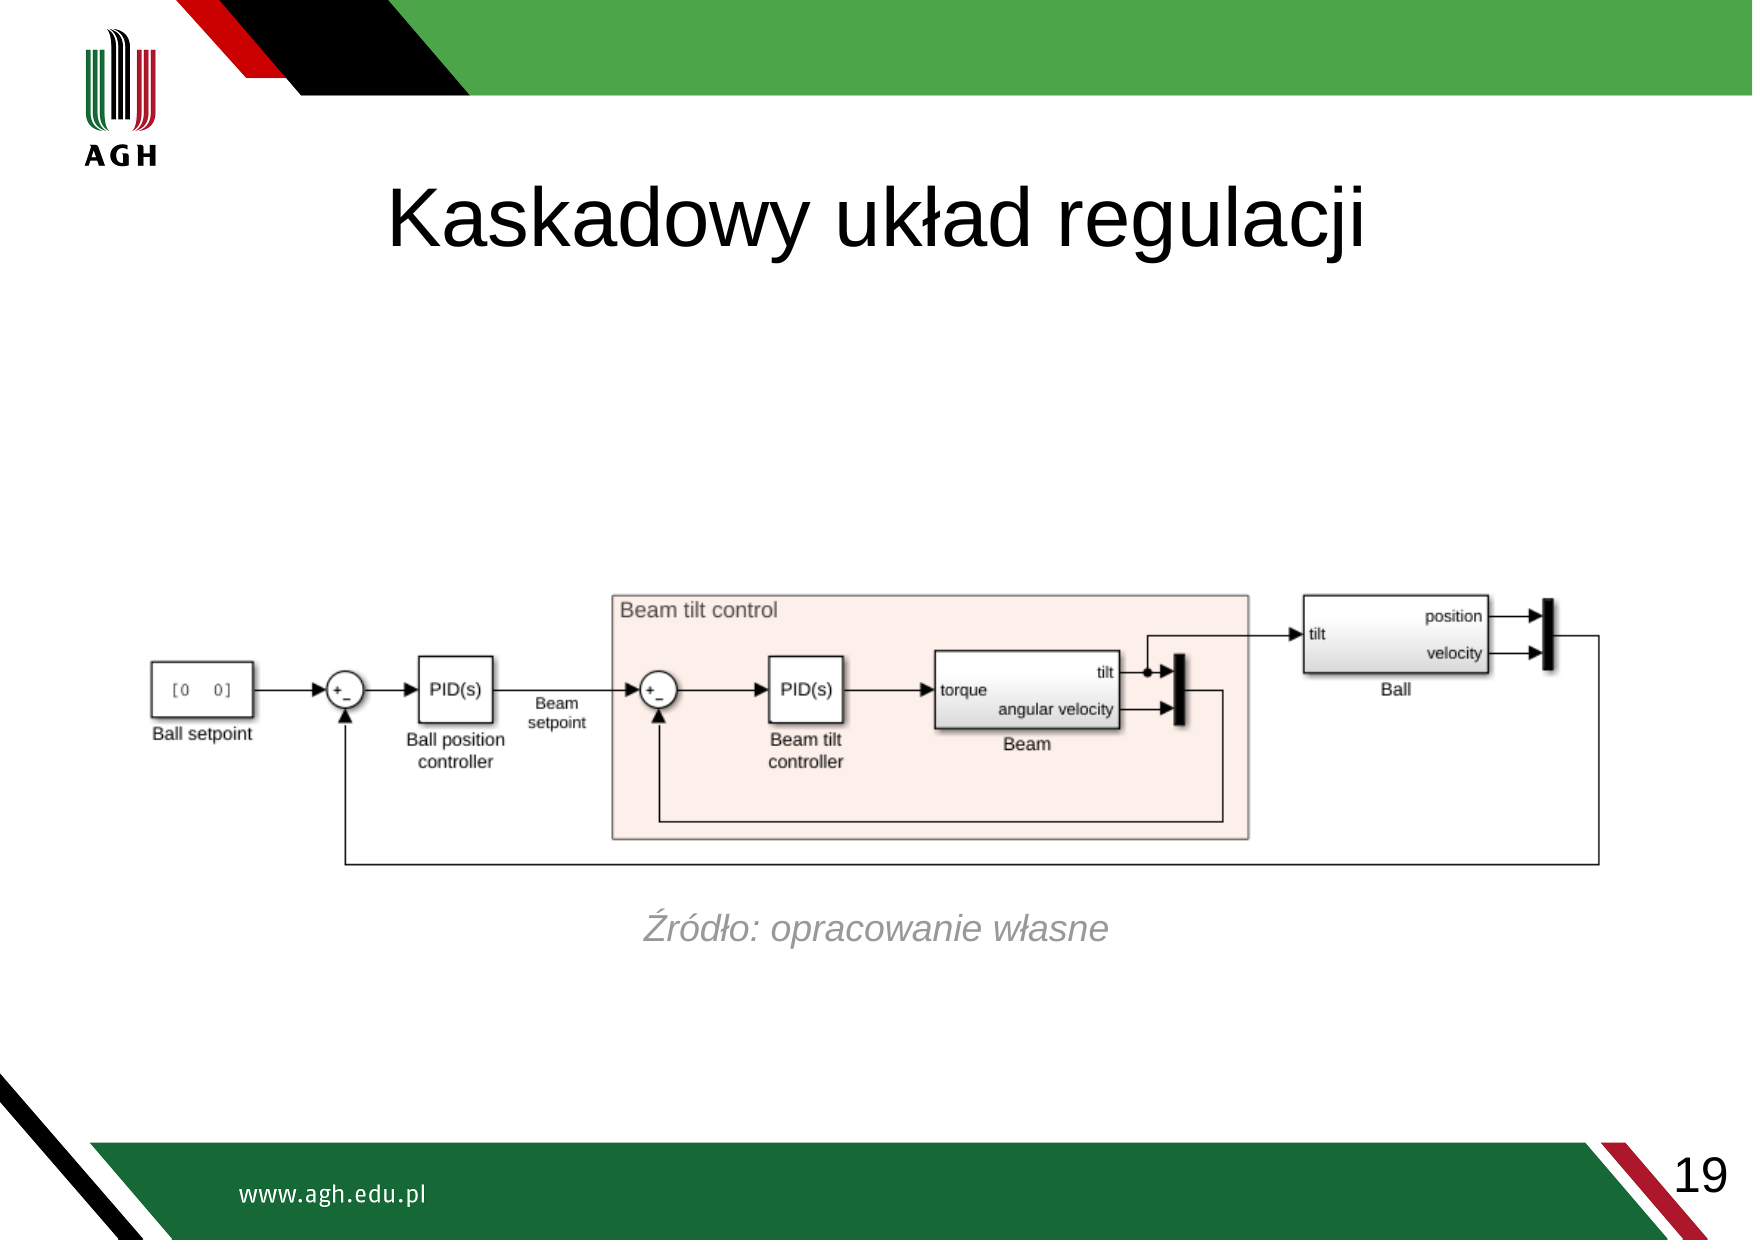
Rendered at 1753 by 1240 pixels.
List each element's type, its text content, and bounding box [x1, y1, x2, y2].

text_box Źródło: opracowanie własne [628, 896, 1125, 957]
title Kaskadowy układ regulacji [131, 110, 1622, 317]
picture [0, 0, 1753, 1240]
